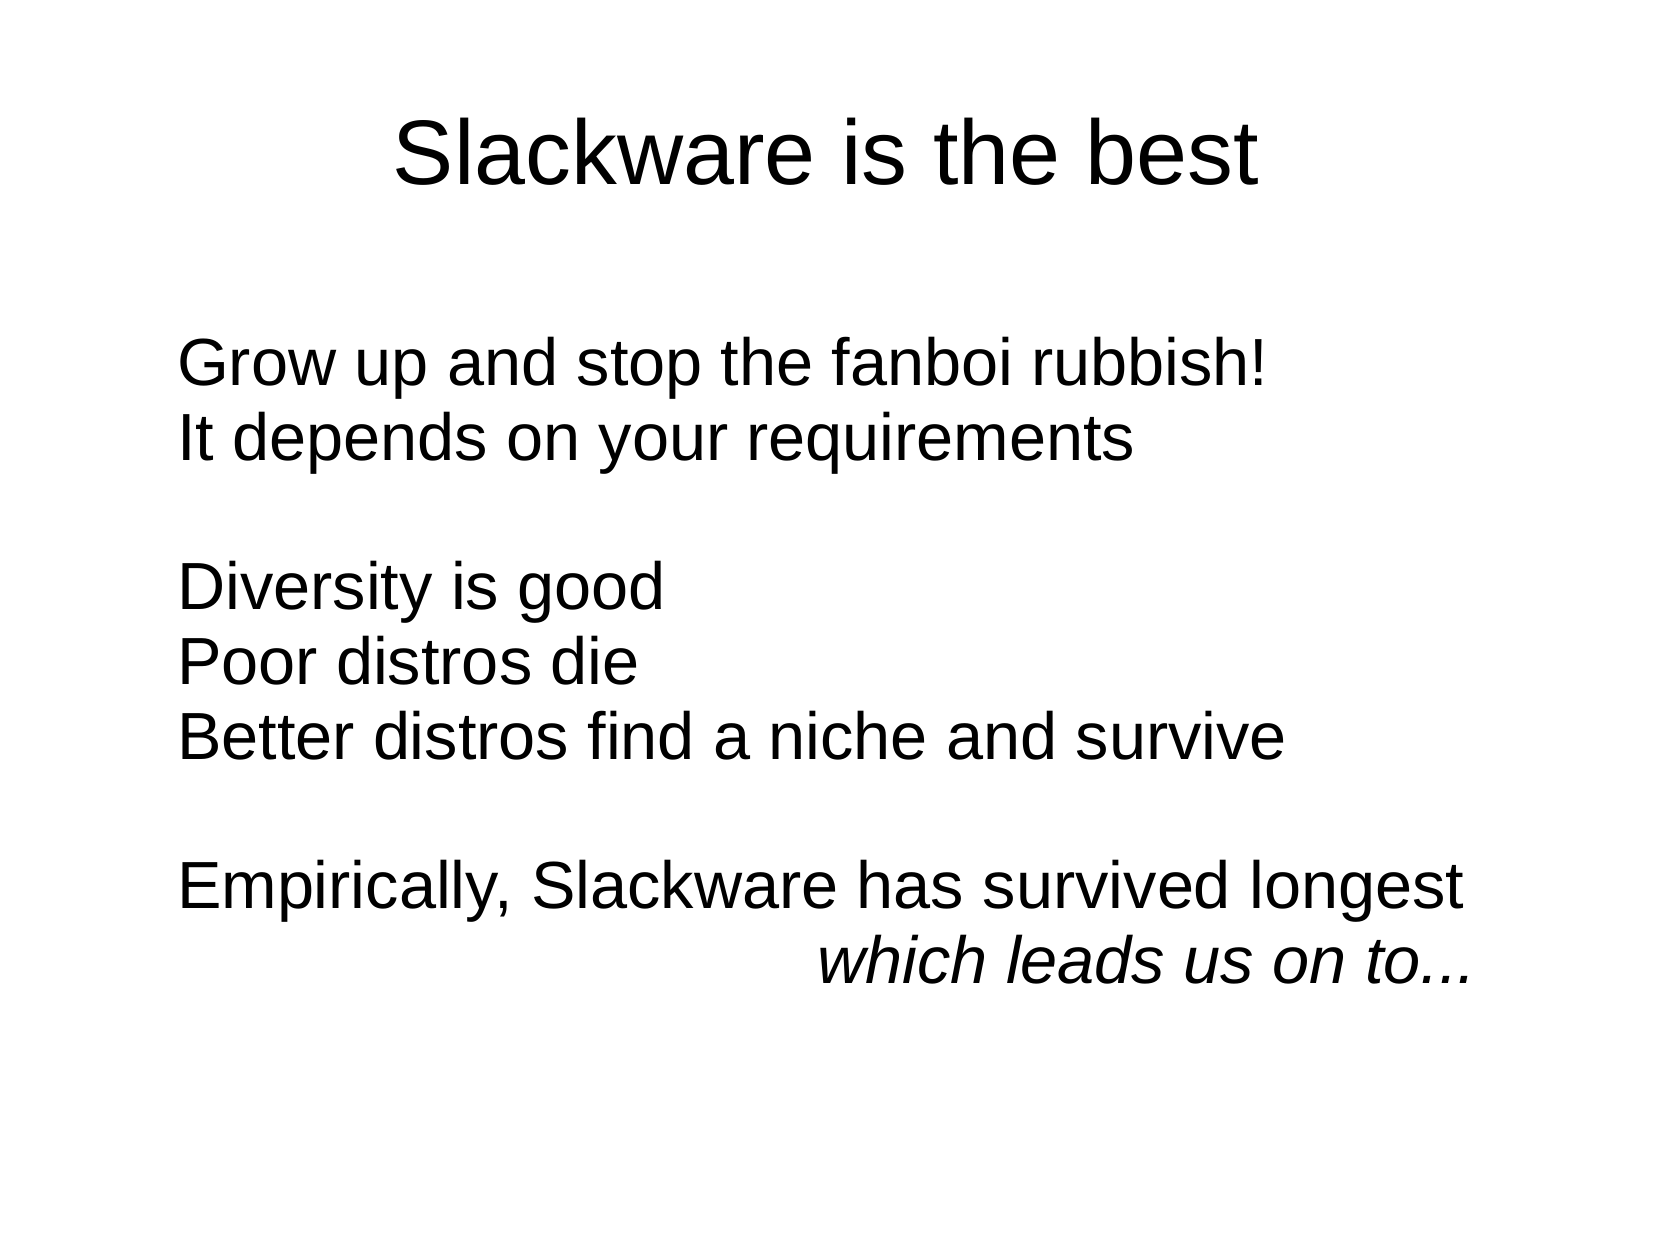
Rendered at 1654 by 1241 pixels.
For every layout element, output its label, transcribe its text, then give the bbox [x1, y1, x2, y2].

title Slackware is the best [82, 49, 1571, 257]
text_box Grow up and stop the fanboi rubbish! It depends on your requirements Diversity is good Poor distros die Better distros find a niche and survive Empirically, Slackware has survived longest which leads us on to... [177, 271, 1477, 1052]
